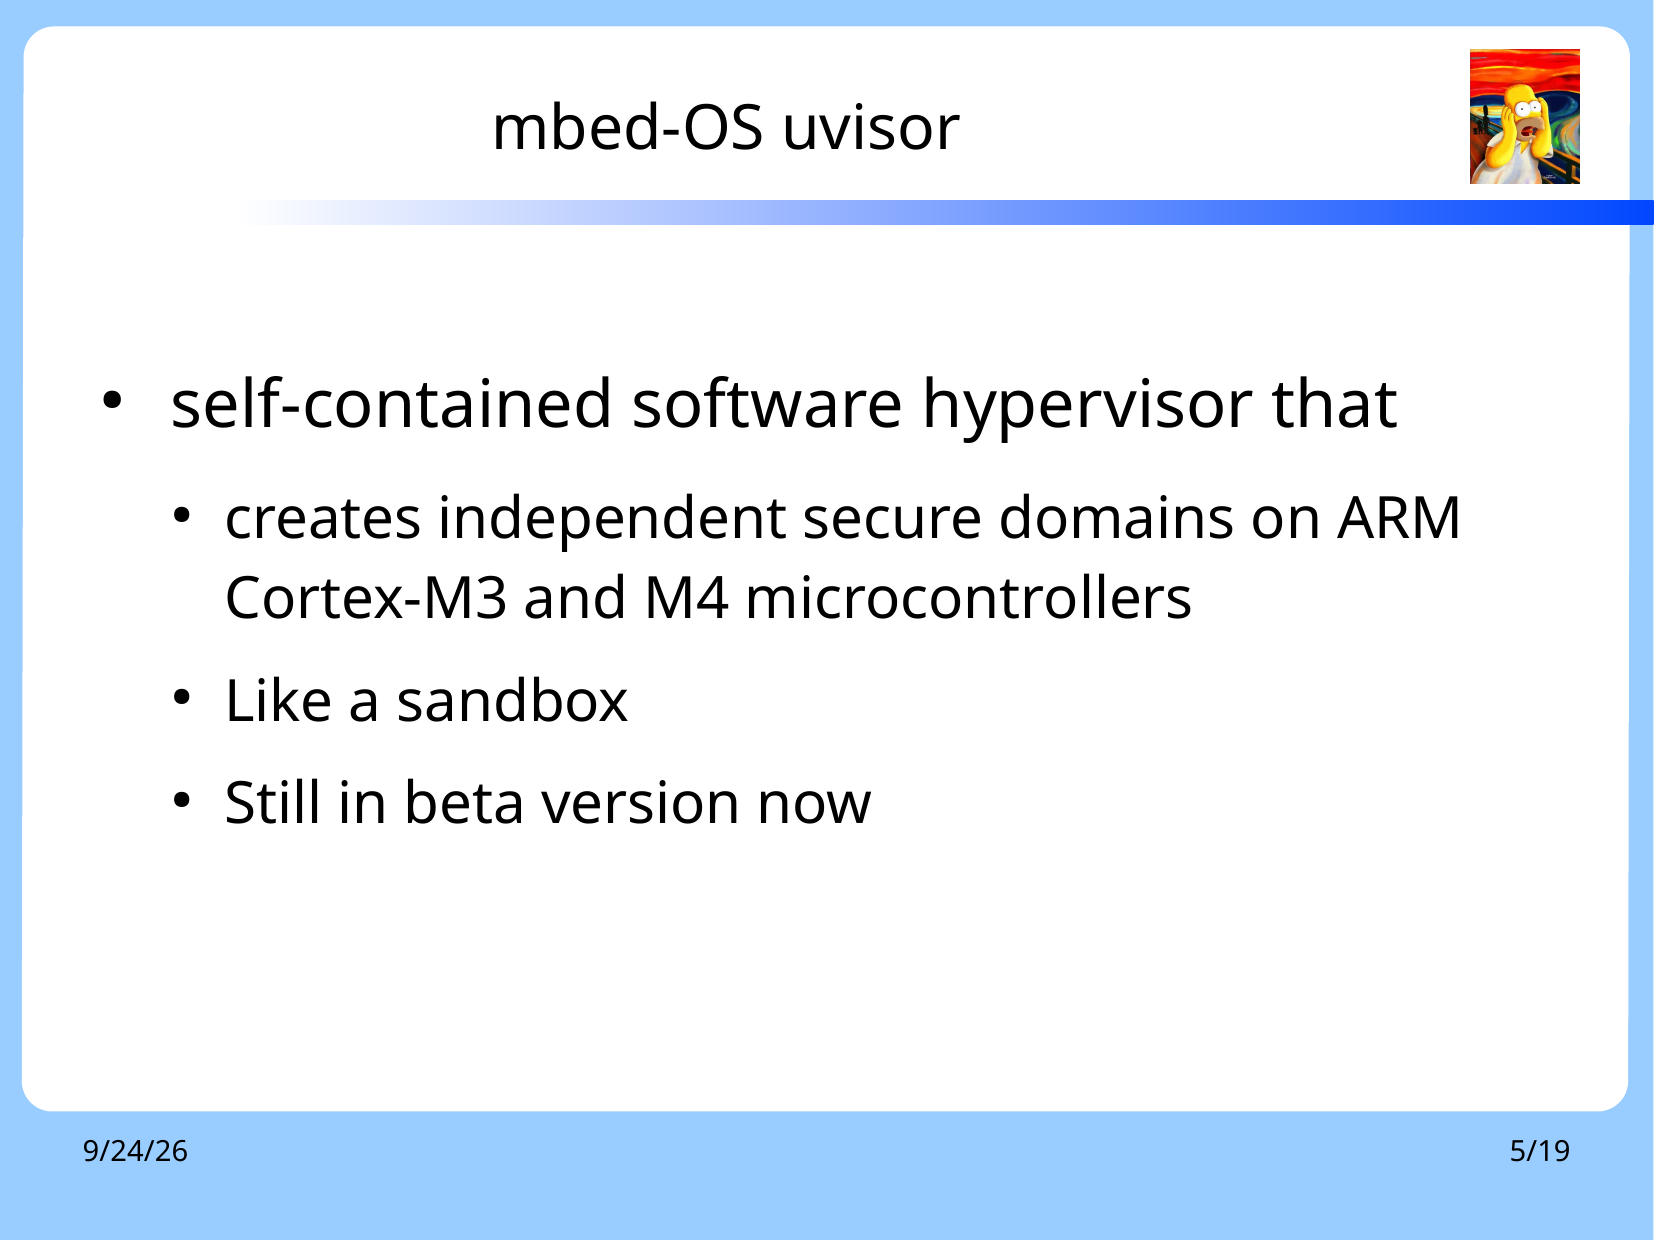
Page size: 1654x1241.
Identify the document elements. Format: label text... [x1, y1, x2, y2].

picture [1470, 49, 1580, 184]
title mbed-OS uvisor [82, 49, 1371, 201]
list self-contained software hypervisor that creates independent secure domains on ARM Cortex-M3 and M4 microcontrollers Like a sandbox Still in beta version now [82, 236, 1571, 1051]
